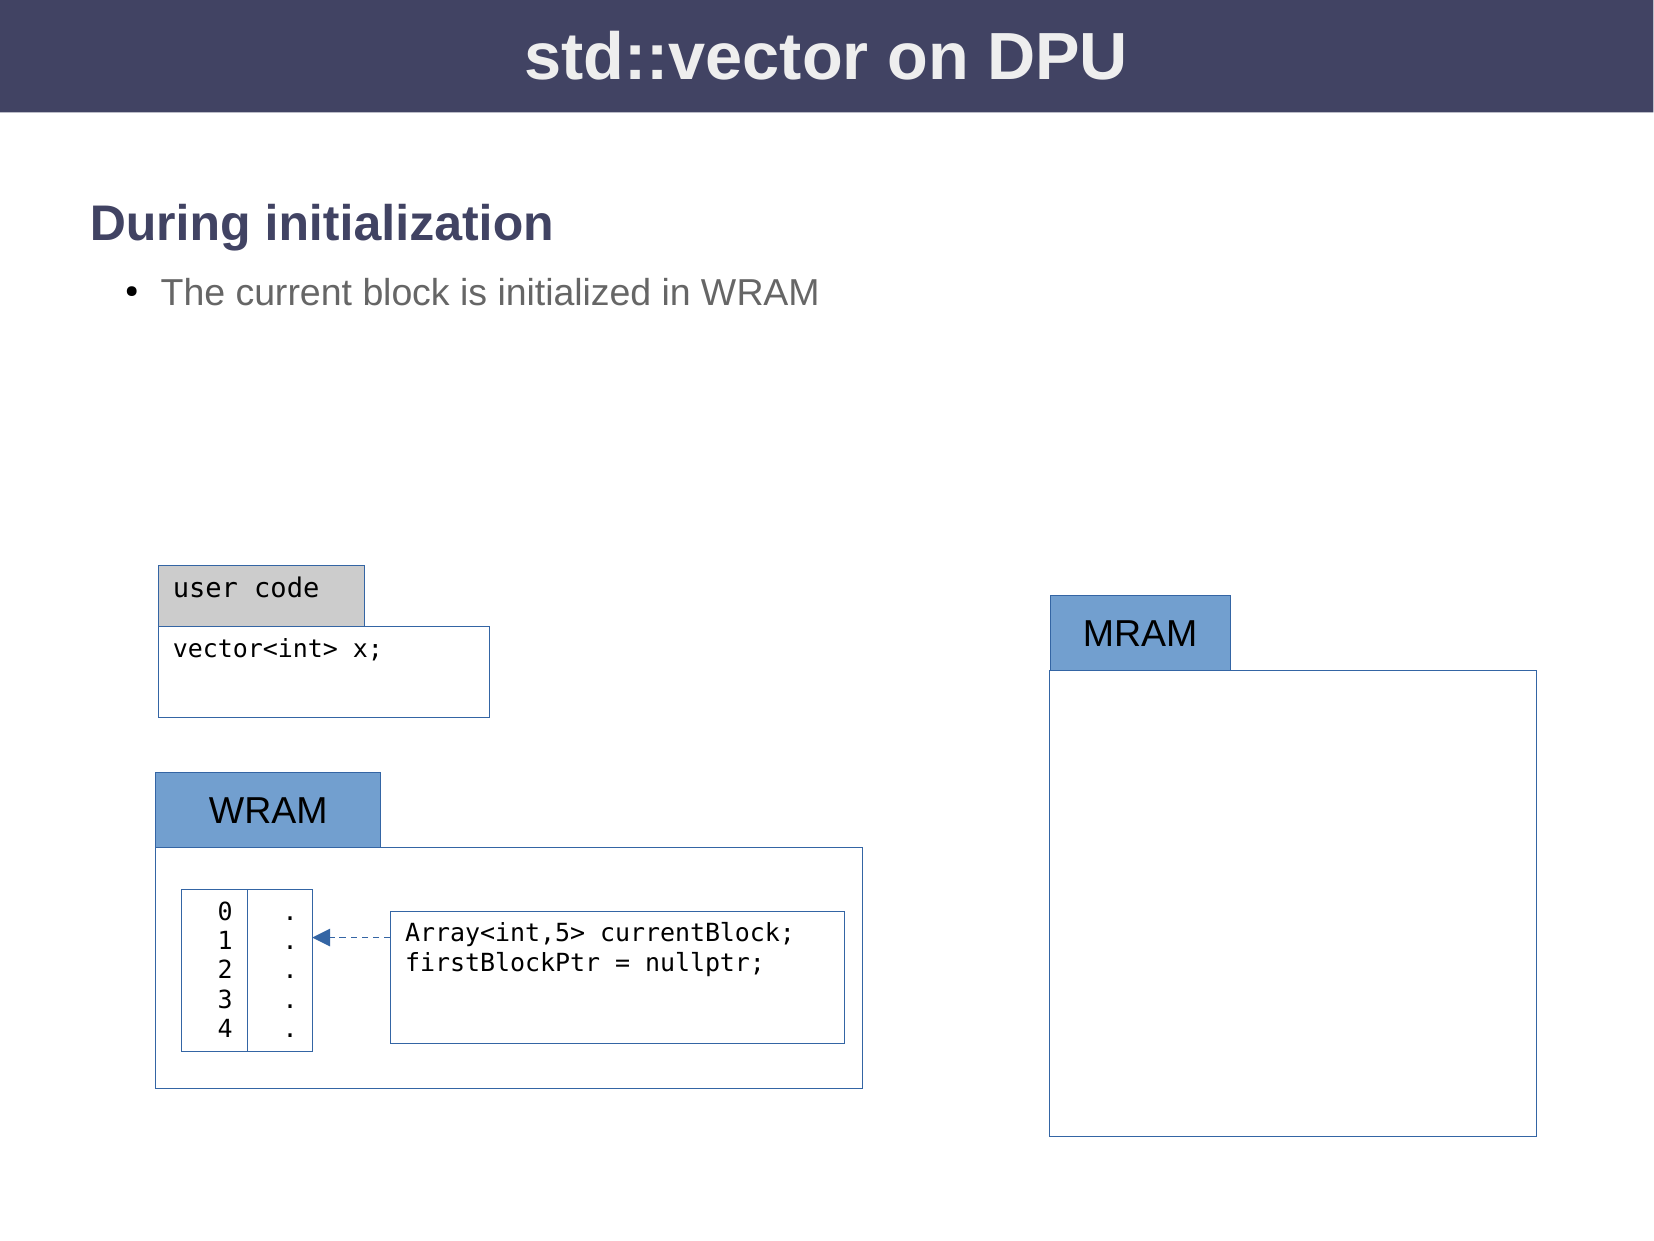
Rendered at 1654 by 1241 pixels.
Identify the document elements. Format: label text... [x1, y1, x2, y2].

text_box During initialization The current block is initialized in WRAM [75, 187, 1576, 384]
text_box . . . . . [247, 889, 313, 1052]
text_box user code [158, 565, 365, 627]
text_box 0 1 2 3 4 [181, 889, 247, 1052]
text_box vector<int> x; [158, 626, 490, 718]
text_box WRAM [155, 772, 381, 848]
text_box Array<int,5> currentBlock; firstBlockPtr = nullptr; [390, 911, 845, 1044]
text_box MRAM [1050, 595, 1231, 671]
text_box std::vector on DPU [0, 0, 1654, 113]
